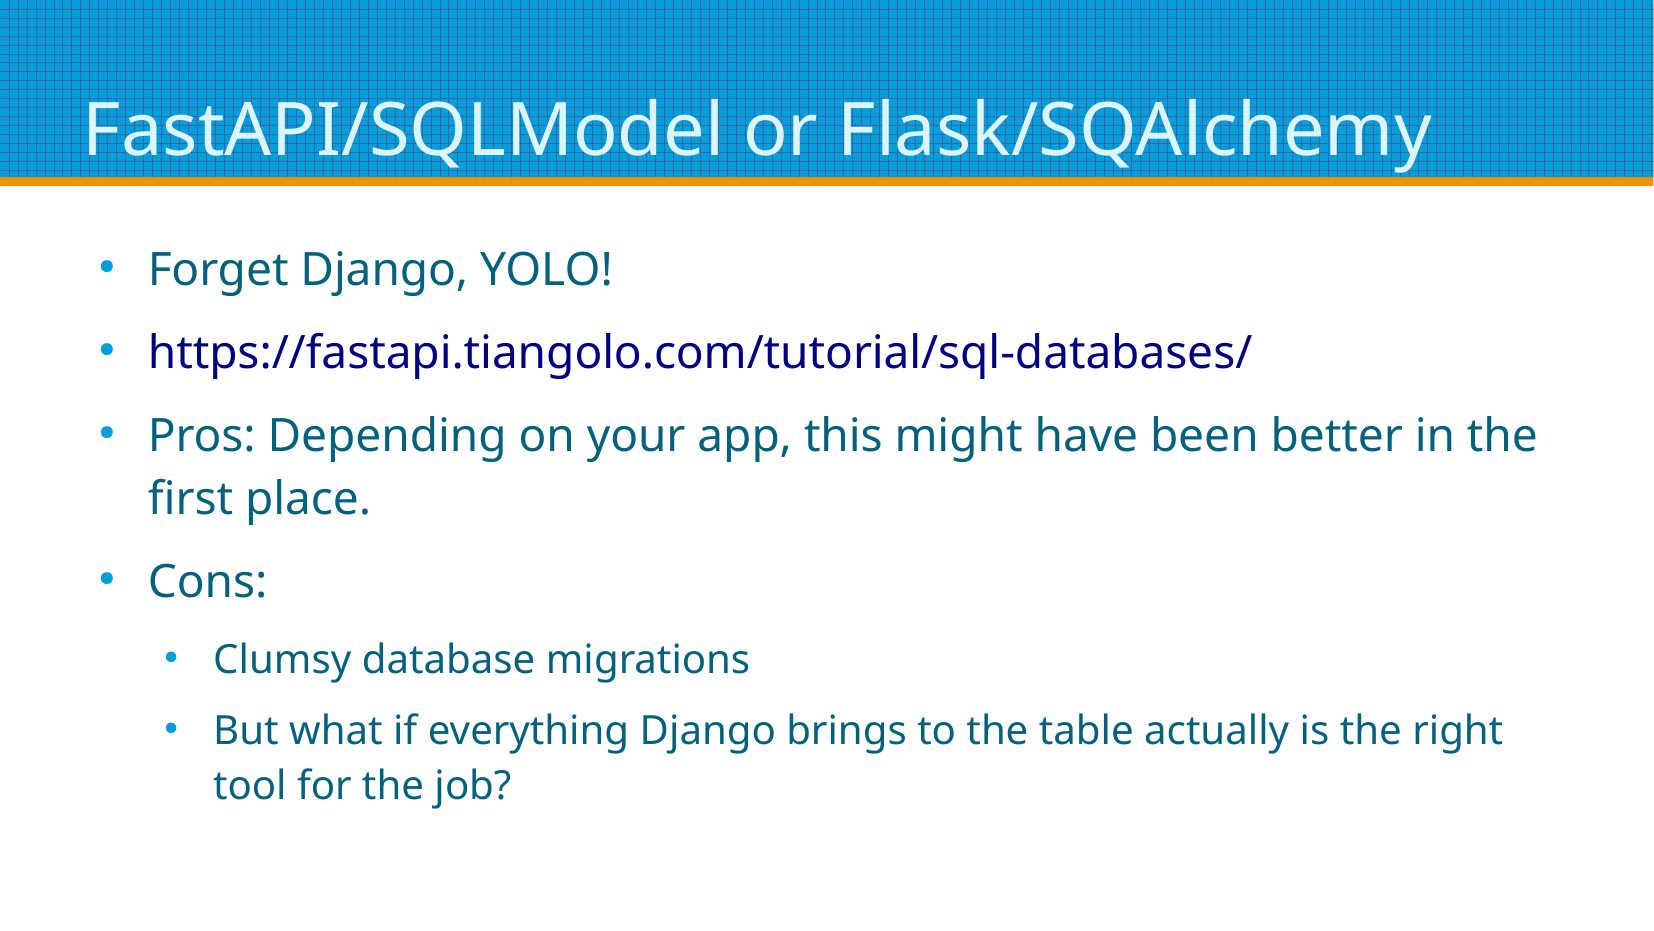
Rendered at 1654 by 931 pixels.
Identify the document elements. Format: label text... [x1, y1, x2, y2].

title FastAPI/SQLModel or Flask/SQAlchemy [82, 14, 1571, 178]
list Forget Django, YOLO! https://fastapi.tiangolo.com/tutorial/sql-databases/ Pros: Depending on your app, this might have been better in the first place. Cons: Clumsy database migrations But what if everything Django brings to the table actually is the right tool for the job? [82, 236, 1571, 813]
